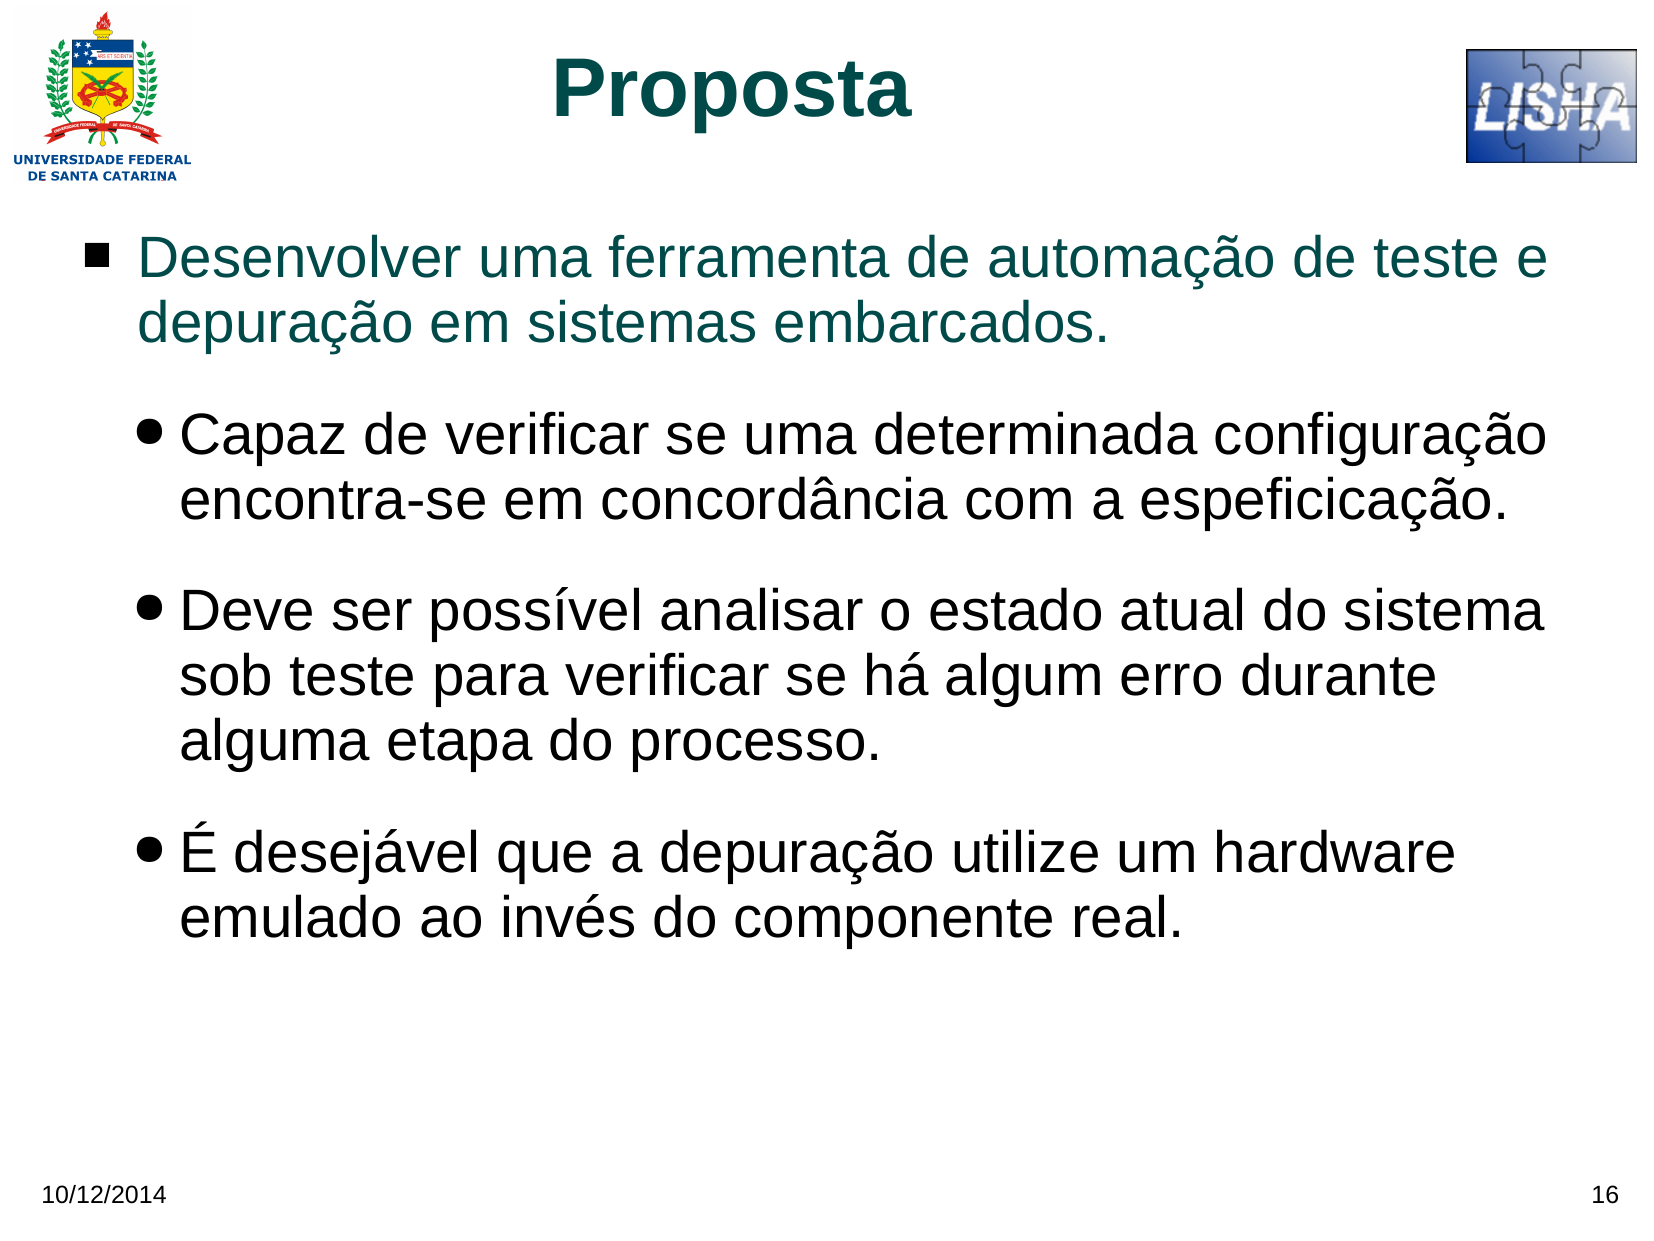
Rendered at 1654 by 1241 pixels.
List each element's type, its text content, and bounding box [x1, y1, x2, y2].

title Proposta [37, 37, 1426, 151]
picture [13, 6, 191, 181]
picture [1466, 49, 1637, 163]
list Desenvolver uma ferramenta de automação de teste e depuração em sistemas embarcados. Capaz de verificar se uma determinada configuração encontra-se em concordância com a espeficicação. Deve ser possível analisar o estado atual do sistema sob teste para verificar se há algum erro durante alguma etapa do processo. É desejável que a depuração utilize um hardware emulado ao invés do componente real. [37, 225, 1613, 1163]
